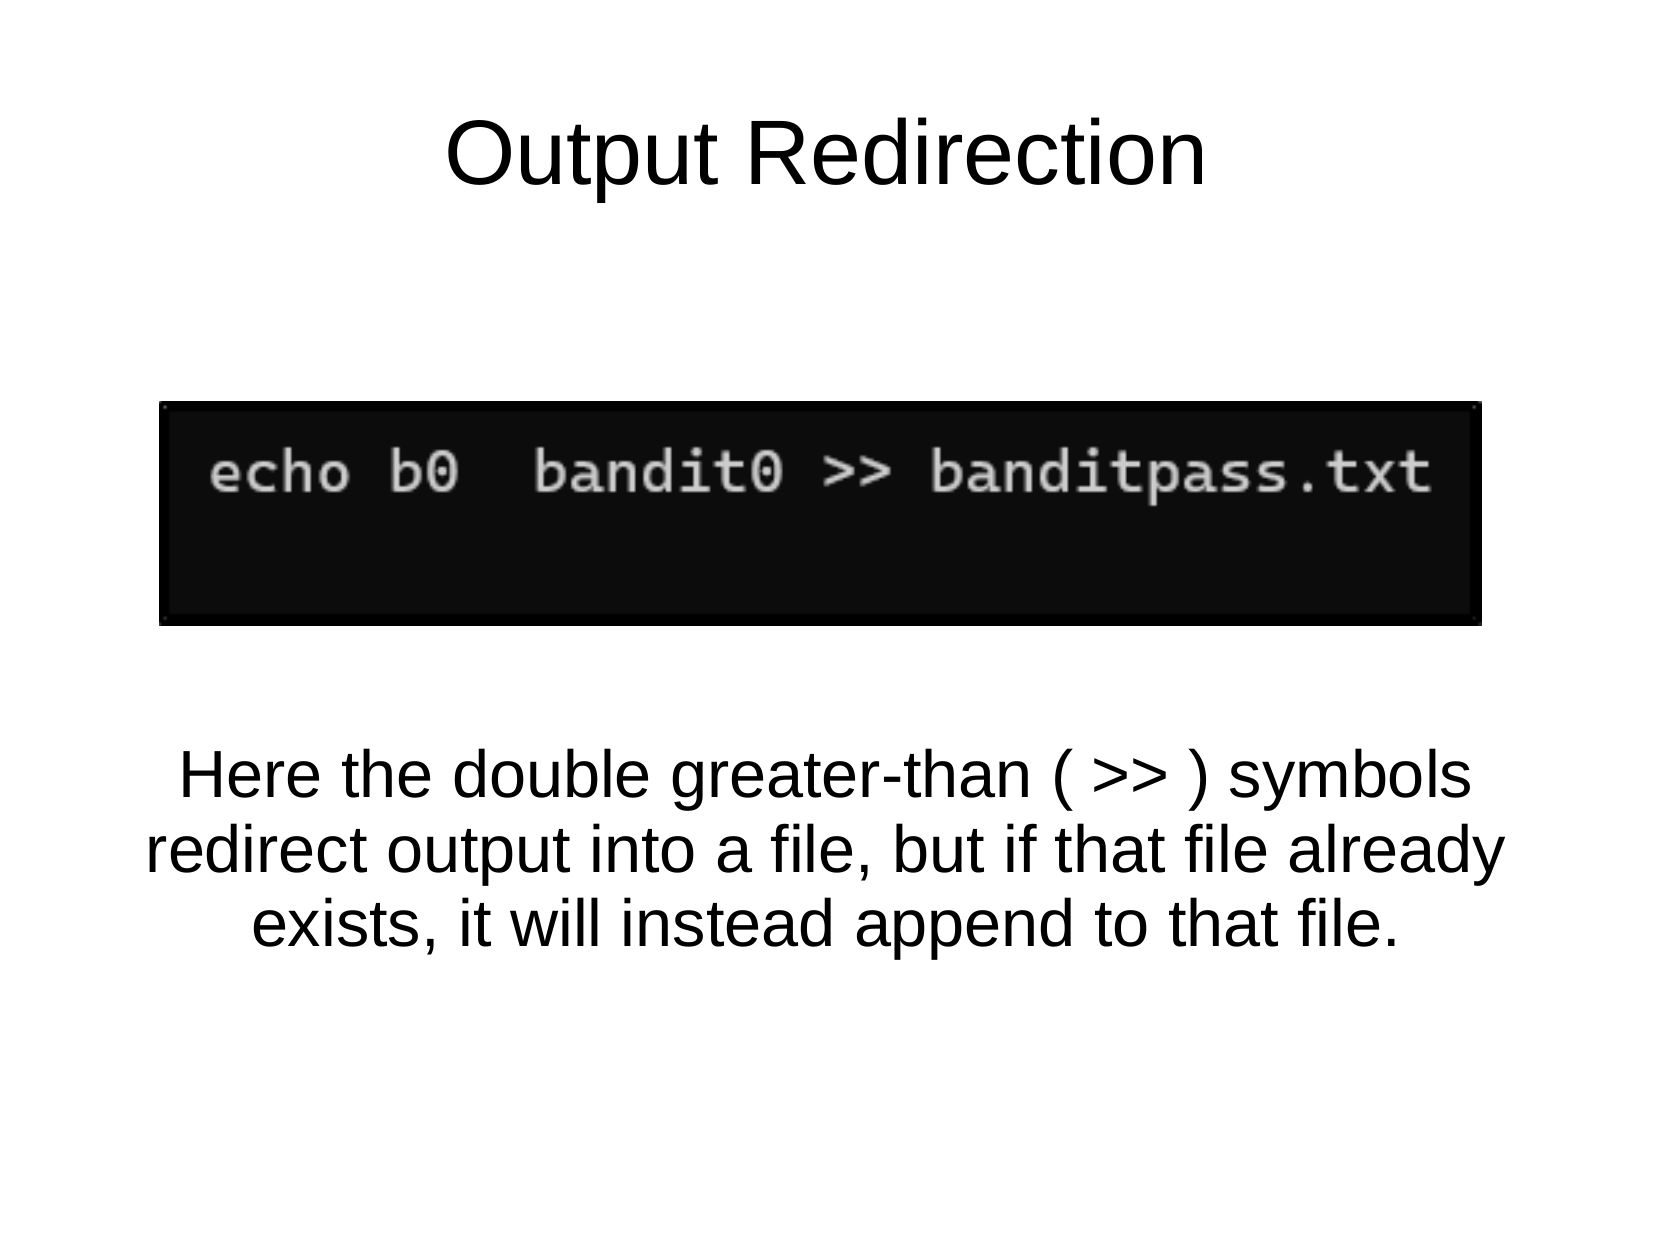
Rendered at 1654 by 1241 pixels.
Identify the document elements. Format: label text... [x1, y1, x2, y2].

title Output Redirection [82, 49, 1571, 257]
picture [159, 401, 1482, 626]
subtitle Here the double greater-than ( >> ) symbols redirect output into a file, but if that file already exists, it will instead append to that file. [82, 290, 1571, 1109]
